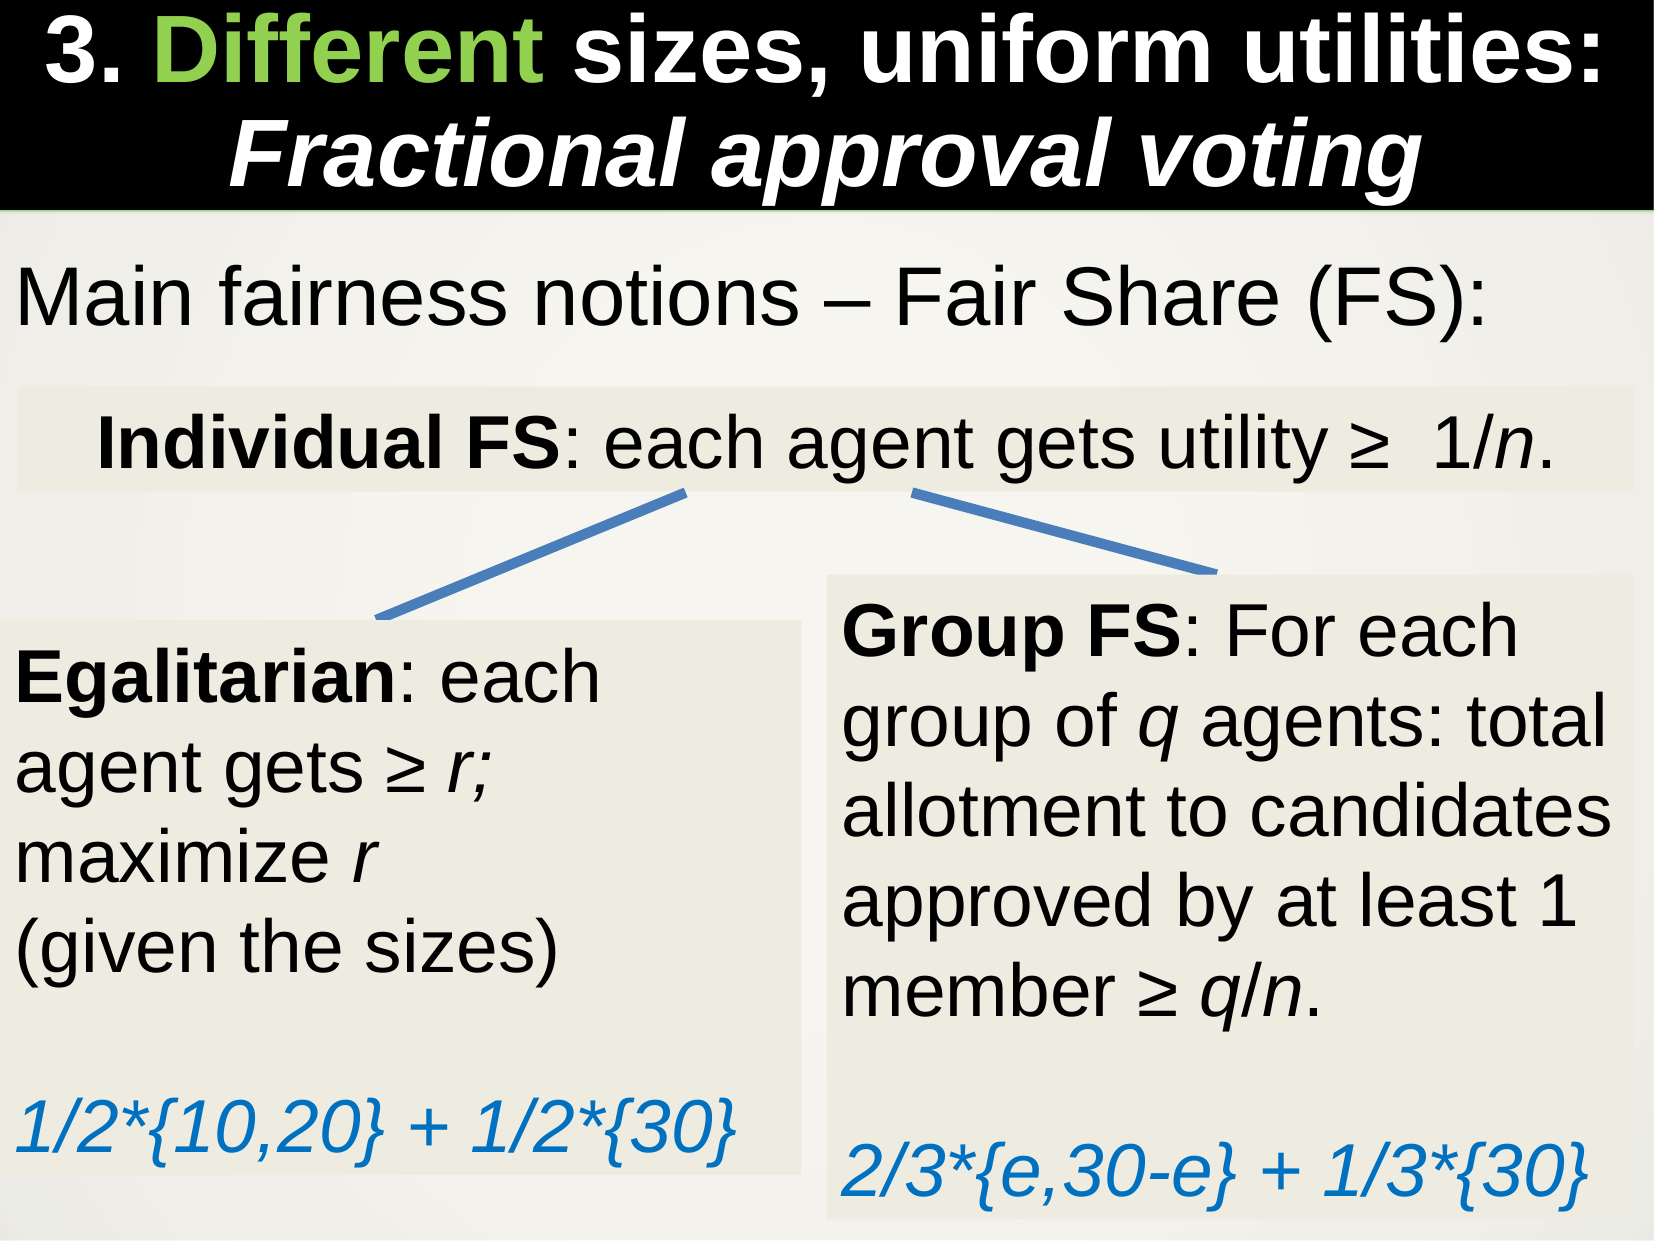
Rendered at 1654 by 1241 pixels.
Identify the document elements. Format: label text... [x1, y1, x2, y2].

text_box Individual FS: each agent gets utility ≥ 1/n. [18, 386, 1635, 492]
text_box Group FS: For each group of q agents: total allotment to candidates approved by at least 1 member ≥ q/n. 2/3*{e,30-e} + 1/3*{30} [826, 574, 1635, 1220]
text_box Egalitarian: each agent gets ≥ r; maximize r (given the sizes) 1/2*{10,20} + 1/2*{30} [0, 620, 802, 1175]
text_box Main fairness notions – Fair Share (FS): [0, 234, 1609, 350]
title 3. Different sizes, uniform utilities: Fractional approval voting [0, 0, 1654, 207]
